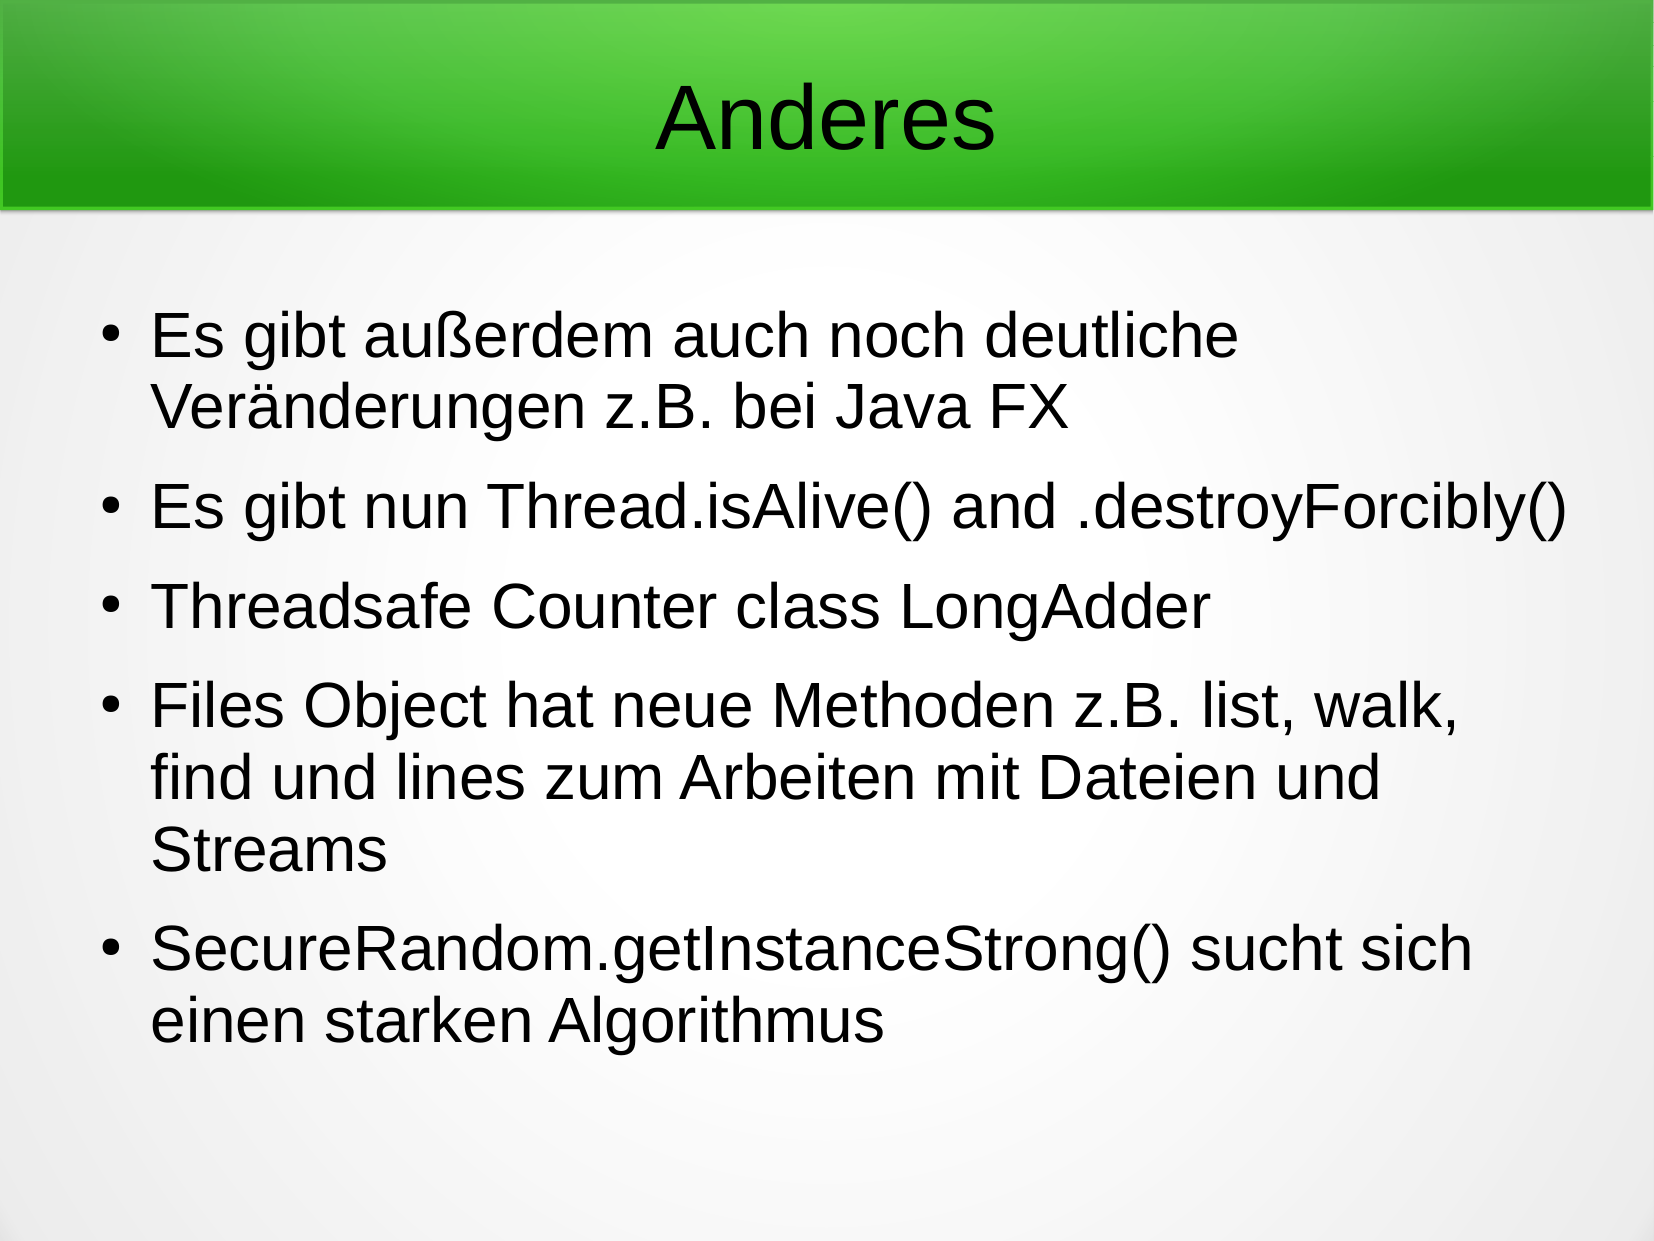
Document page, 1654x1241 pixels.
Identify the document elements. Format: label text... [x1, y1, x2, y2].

title Anderes [82, 47, 1571, 189]
list Es gibt außerdem auch noch deutliche Veränderungen z.B. bei Java FX Es gibt nun Thread.isAlive() and .destroyForcibly() Threadsafe Counter class LongAdder Files Object hat neue Methoden z.B. list, walk, find und lines zum Arbeiten mit Dateien und Streams SecureRandom.getInstanceStrong() sucht sich einen starken Algorithmus [82, 299, 1571, 1123]
